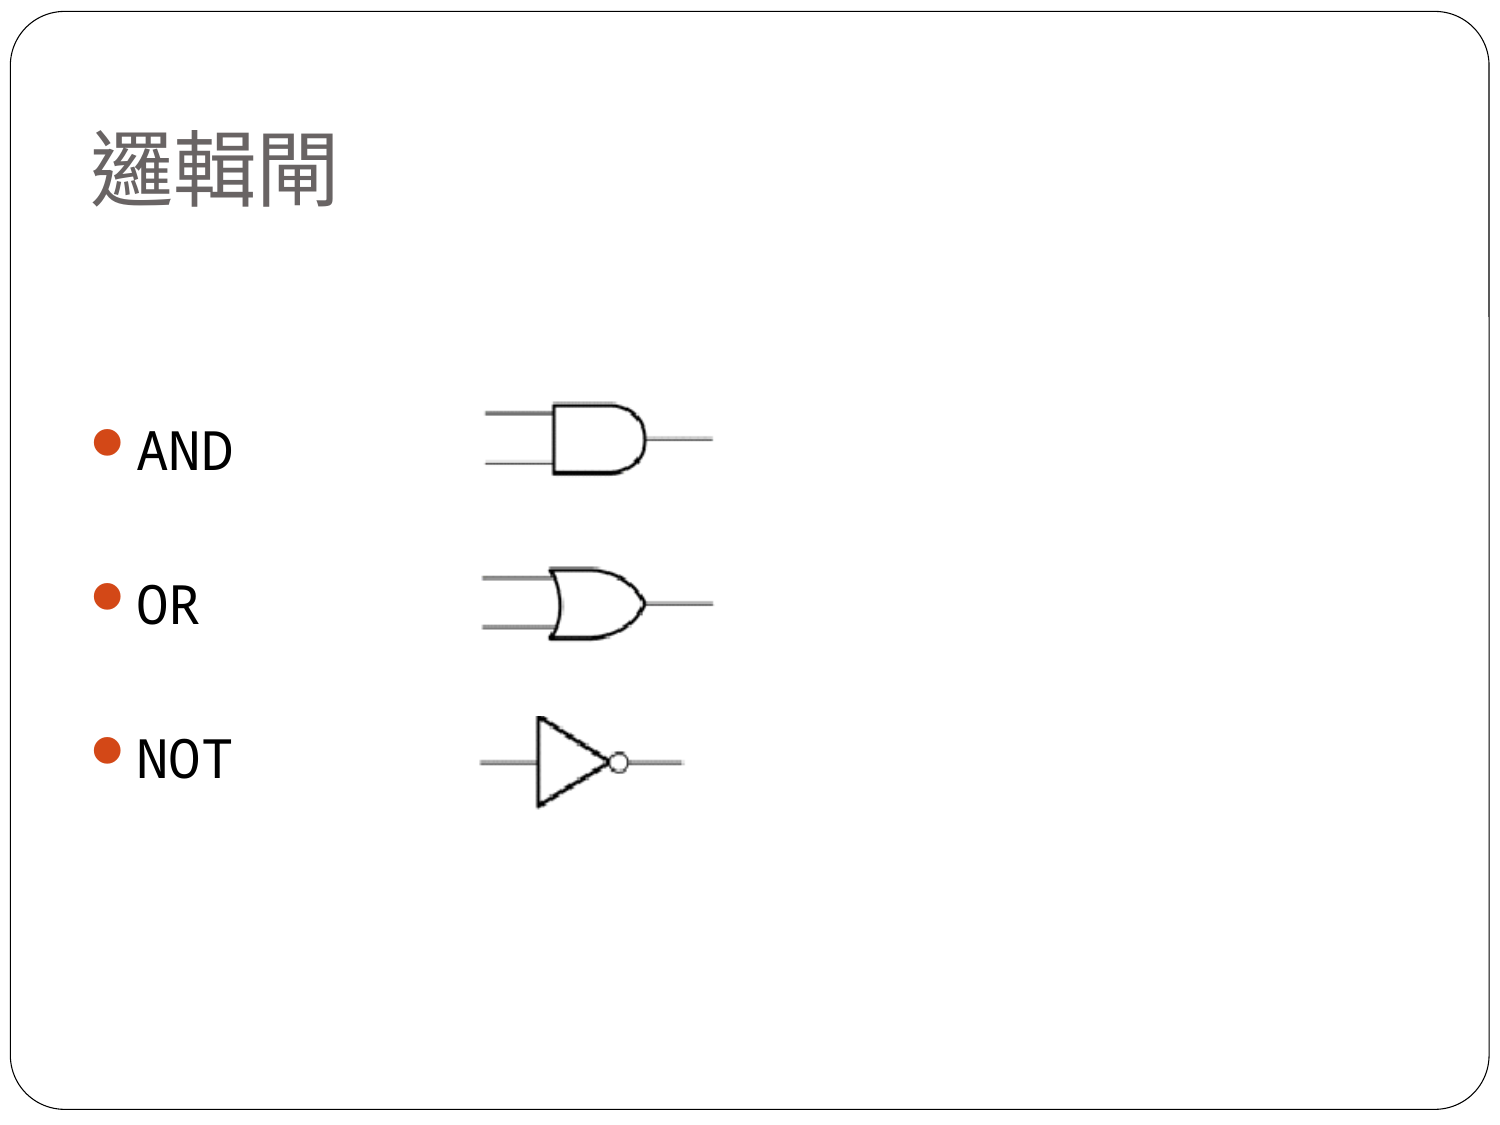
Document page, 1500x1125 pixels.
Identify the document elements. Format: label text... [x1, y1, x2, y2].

text_box [478, 397, 718, 487]
text_box [477, 562, 715, 655]
list AND OR NOT [75, 408, 738, 1006]
chart [478, 716, 692, 821]
title 邏輯閘 [74, 20, 1313, 233]
